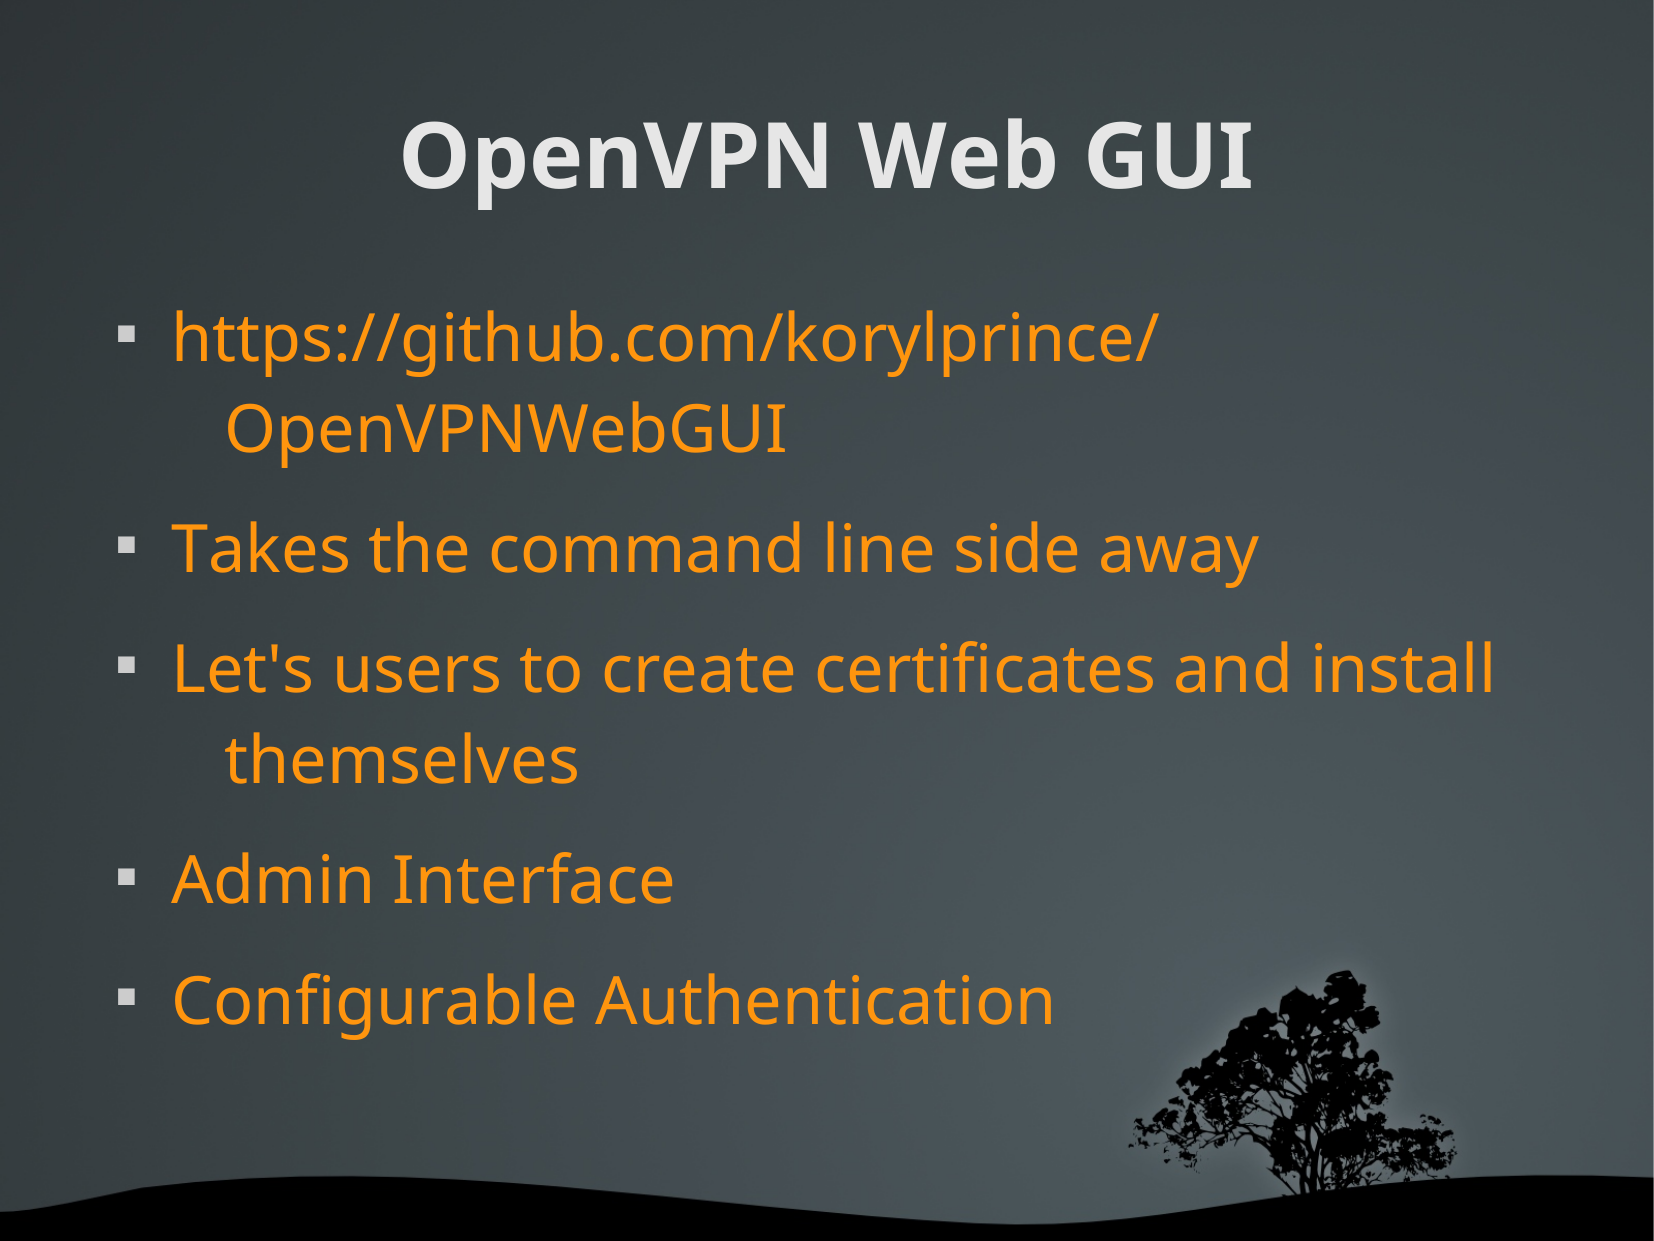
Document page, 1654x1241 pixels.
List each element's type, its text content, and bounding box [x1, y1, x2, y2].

picture [0, 0, 1654, 1241]
list https://github.com/korylprince/OpenVPNWebGUI Takes the command line side away Let's users to create certificates and install themselves Admin Interface Configurable Authentication [82, 290, 1571, 1109]
title OpenVPN Web GUI [82, 49, 1571, 257]
